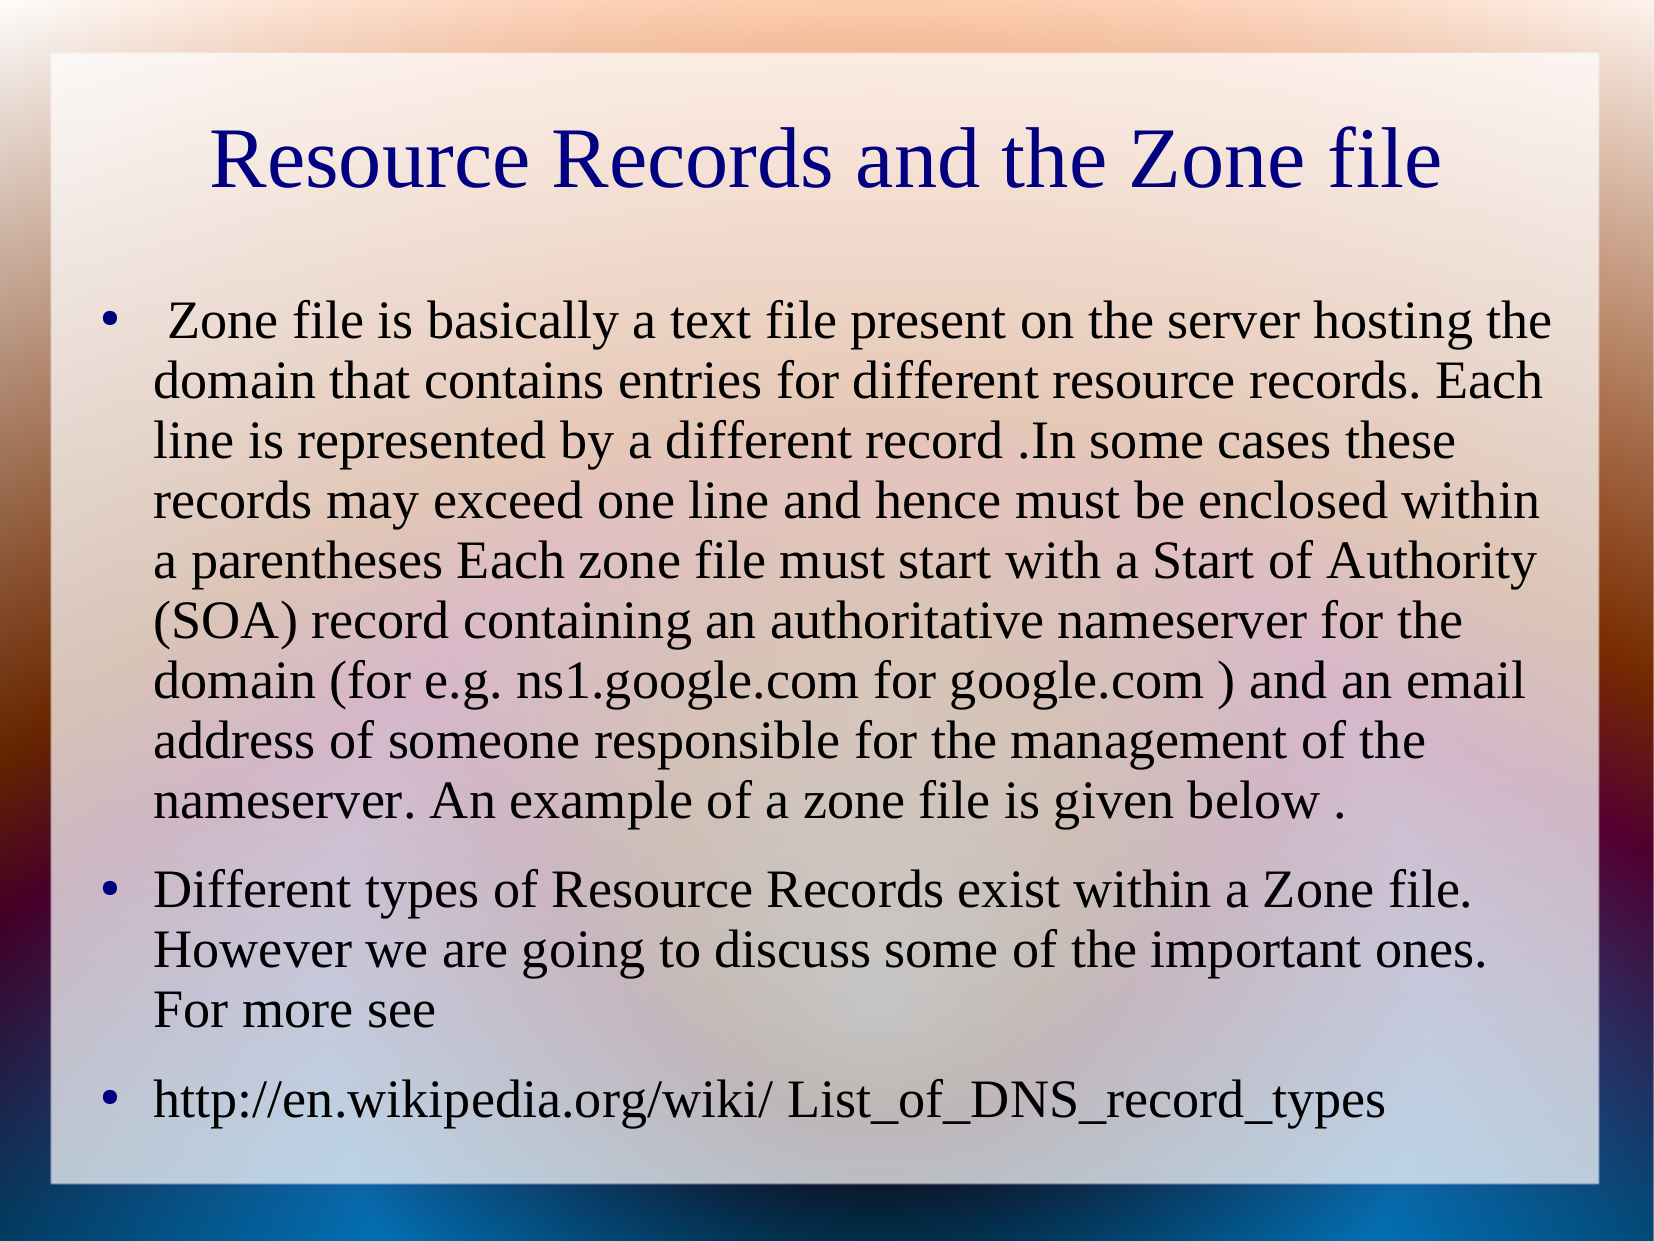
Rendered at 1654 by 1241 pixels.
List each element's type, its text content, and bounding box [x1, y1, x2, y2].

list Zone file is basically a text file present on the server hosting the domain that contains entries for different resource records. Each line is represented by a different record .In some cases these records may exceed one line and hence must be enclosed within a parentheses Each zone file must start with a Start of Authority (SOA) record containing an authoritative nameserver for the domain (for e.g. ns1.google.com for google.com ) and an email address of someone responsible for the management of the nameserver. An example of a zone file is given below . Different types of Resource Records exist within a Zone file. However we are going to discuss some of the important ones. For more see http://en.wikipedia.org/wiki/ List_of_DNS_record_types [82, 290, 1571, 1143]
title Resource Records and the Zone file [82, 55, 1571, 263]
picture [0, 0, 1654, 1241]
